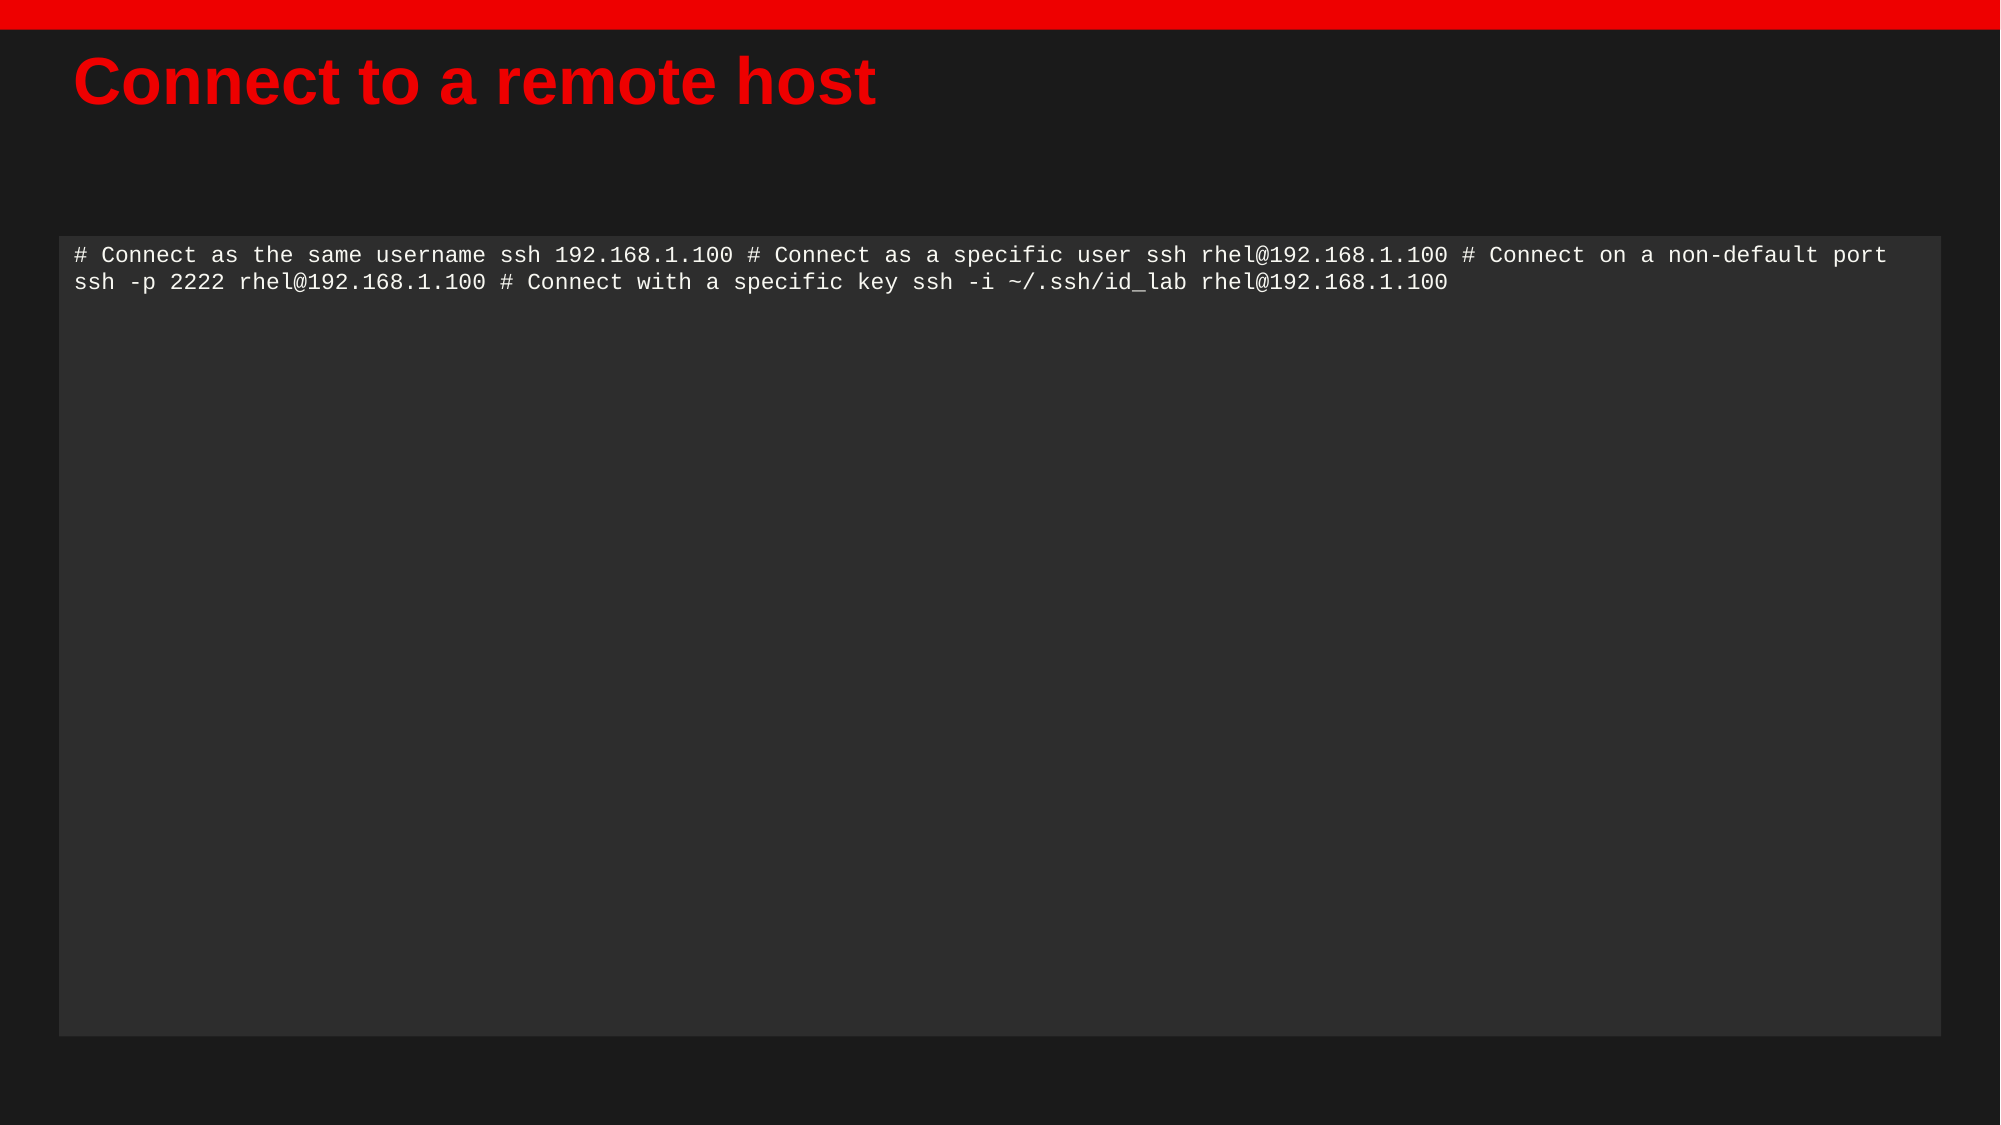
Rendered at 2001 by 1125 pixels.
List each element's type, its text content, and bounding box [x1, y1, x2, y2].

text_box # Connect as the same username ssh 192.168.1.100 # Connect as a specific user ssh rhel@192.168.1.100 # Connect on a non-default port ssh -p 2222 rhel@192.168.1.100 # Connect with a specific key ssh -i ~/.ssh/id_lab rhel@192.168.1.100 [59, 236, 1942, 1037]
text_box [0, 0, 2001, 30]
text_box Connect to a remote host [59, 36, 1942, 208]
